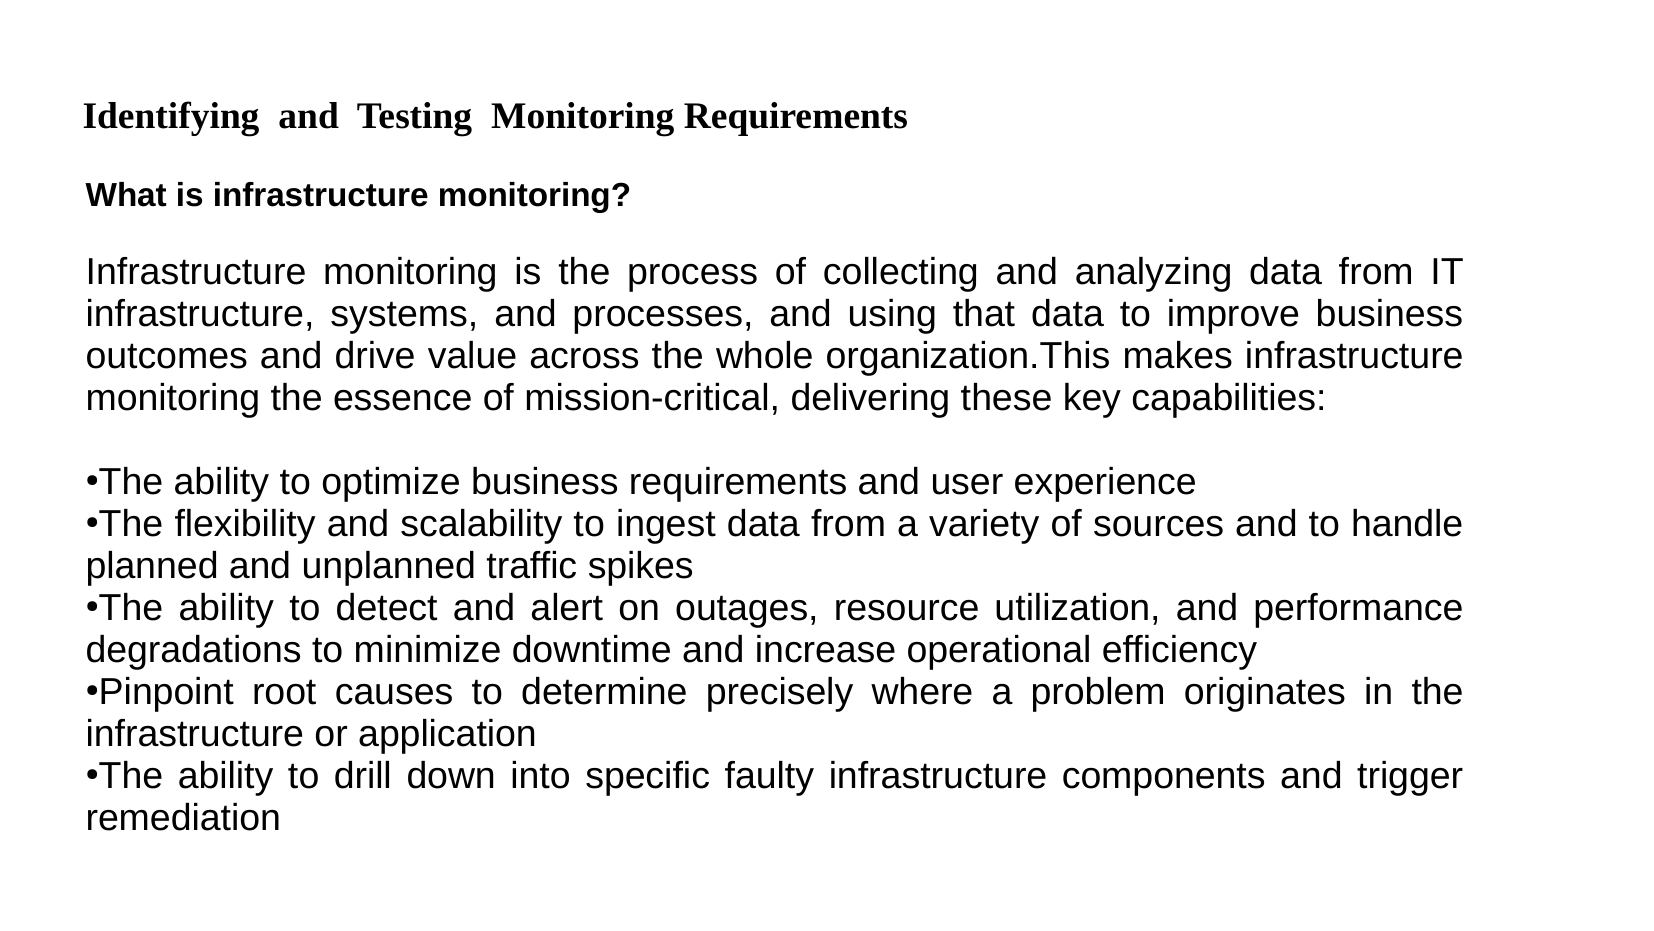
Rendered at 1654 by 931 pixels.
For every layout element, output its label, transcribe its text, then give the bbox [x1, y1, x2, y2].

text_box What is infrastructure monitoring? Infrastructure monitoring is the process of collecting and analyzing data from IT infrastructure, systems, and processes, and using that data to improve business outcomes and drive value across the whole organization.This makes infrastructure monitoring the essence of mission-critical, delivering these key capabilities: The ability to optimize business requirements and user experience The flexibility and scalability to ingest data from a variety of sources and to handle planned and unplanned traffic spikes The ability to detect and alert on outages, resource utilization, and performance degradations to minimize downtime and increase operational efficiency Pinpoint root causes to determine precisely where a problem originates in the infrastructure or application The ability to drill down into specific faulty infrastructure components and trigger remediation [70, 169, 1560, 872]
title Identifying and Testing Monitoring Requirements [82, 62, 1607, 159]
